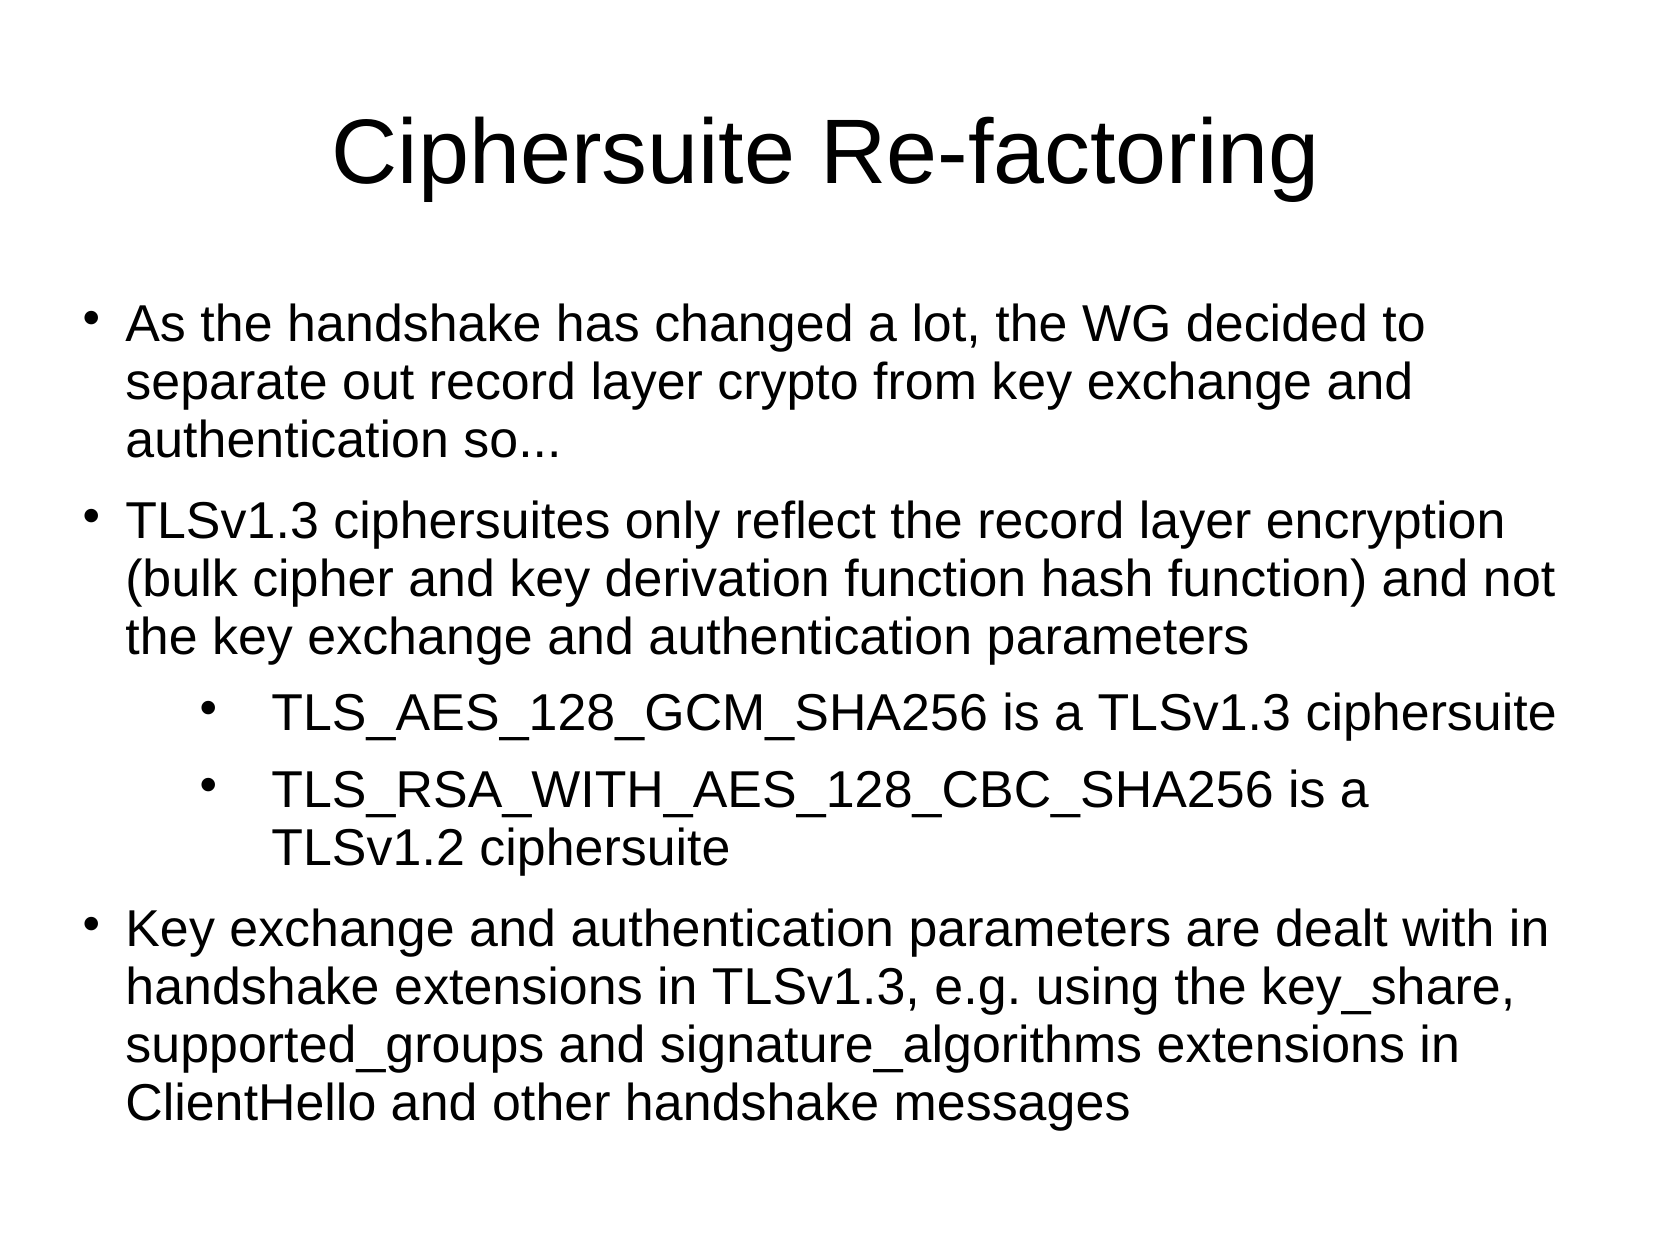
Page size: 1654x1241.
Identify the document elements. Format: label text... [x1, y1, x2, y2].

title Ciphersuite Re-factoring [82, 49, 1571, 257]
list As the handshake has changed a lot, the WG decided to separate out record layer crypto from key exchange and authentication so... TLSv1.3 ciphersuites only reflect the record layer encryption (bulk cipher and key derivation function hash function) and not the key exchange and authentication parameters TLS_AES_128_GCM_SHA256 is a TLSv1.3 ciphersuite TLS_RSA_WITH_AES_128_CBC_SHA256 is a TLSv1.2 ciphersuite Key exchange and authentication parameters are dealt with in handshake extensions in TLSv1.3, e.g. using the key_share, supported_groups and signature_algorithms extensions in ClientHello and other handshake messages [82, 290, 1571, 1158]
